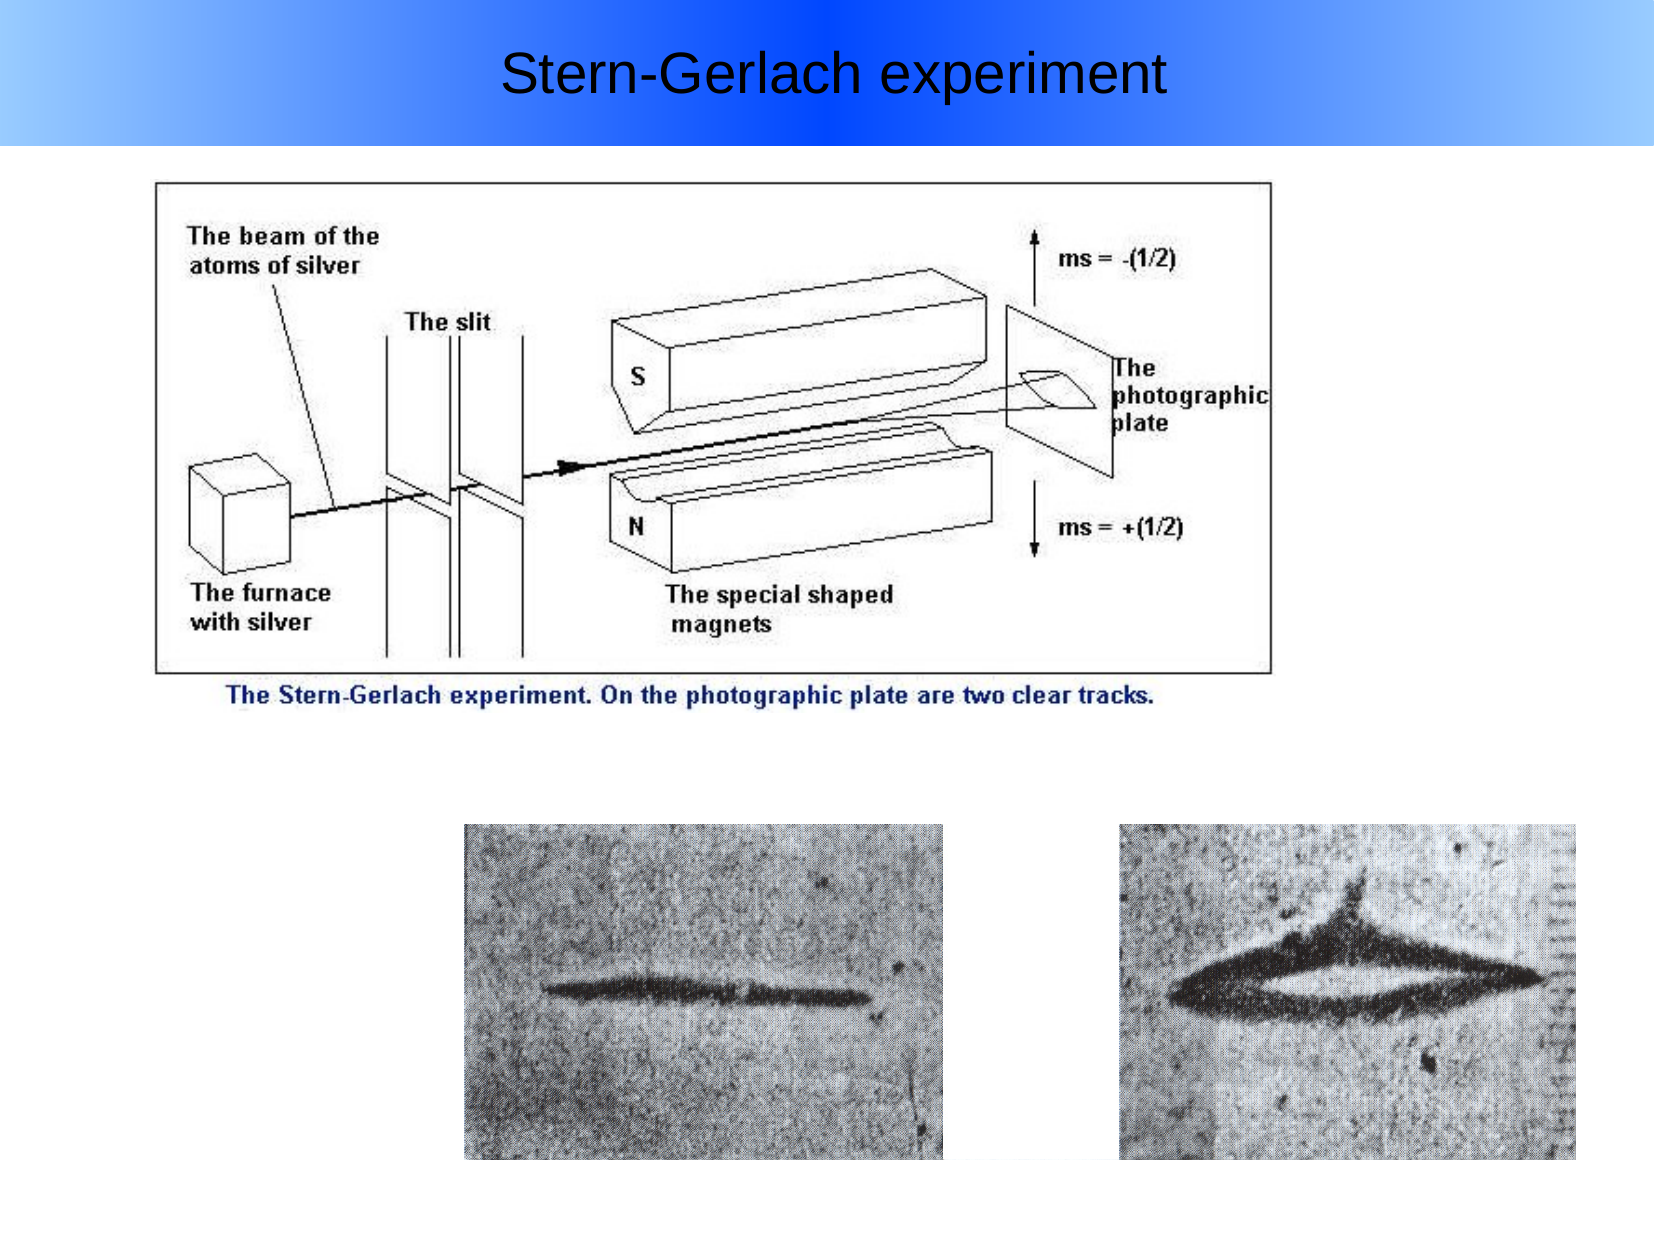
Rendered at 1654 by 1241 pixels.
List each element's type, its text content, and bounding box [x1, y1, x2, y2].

text_box Stern-Gerlach experiment [485, 33, 1183, 121]
picture [150, 179, 1276, 713]
picture [464, 824, 1576, 1160]
text_box [0, 0, 1654, 146]
